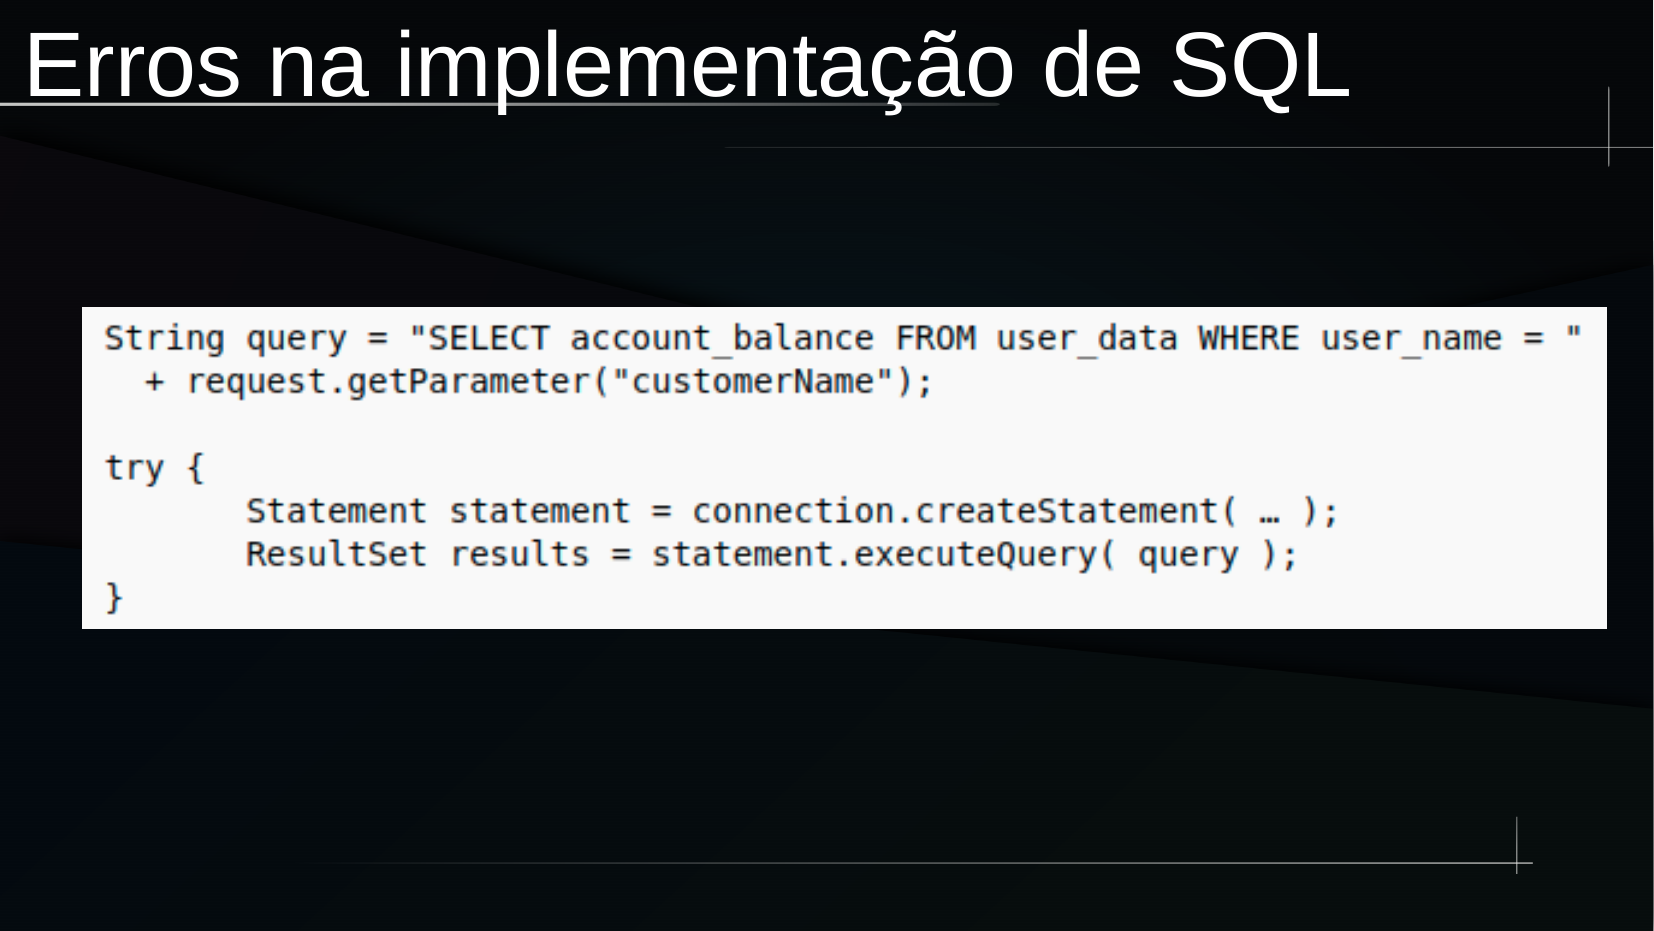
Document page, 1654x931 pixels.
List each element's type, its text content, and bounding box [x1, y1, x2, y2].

title Erros na implementação de SQL [23, 11, 1589, 119]
picture [0, 0, 1654, 931]
